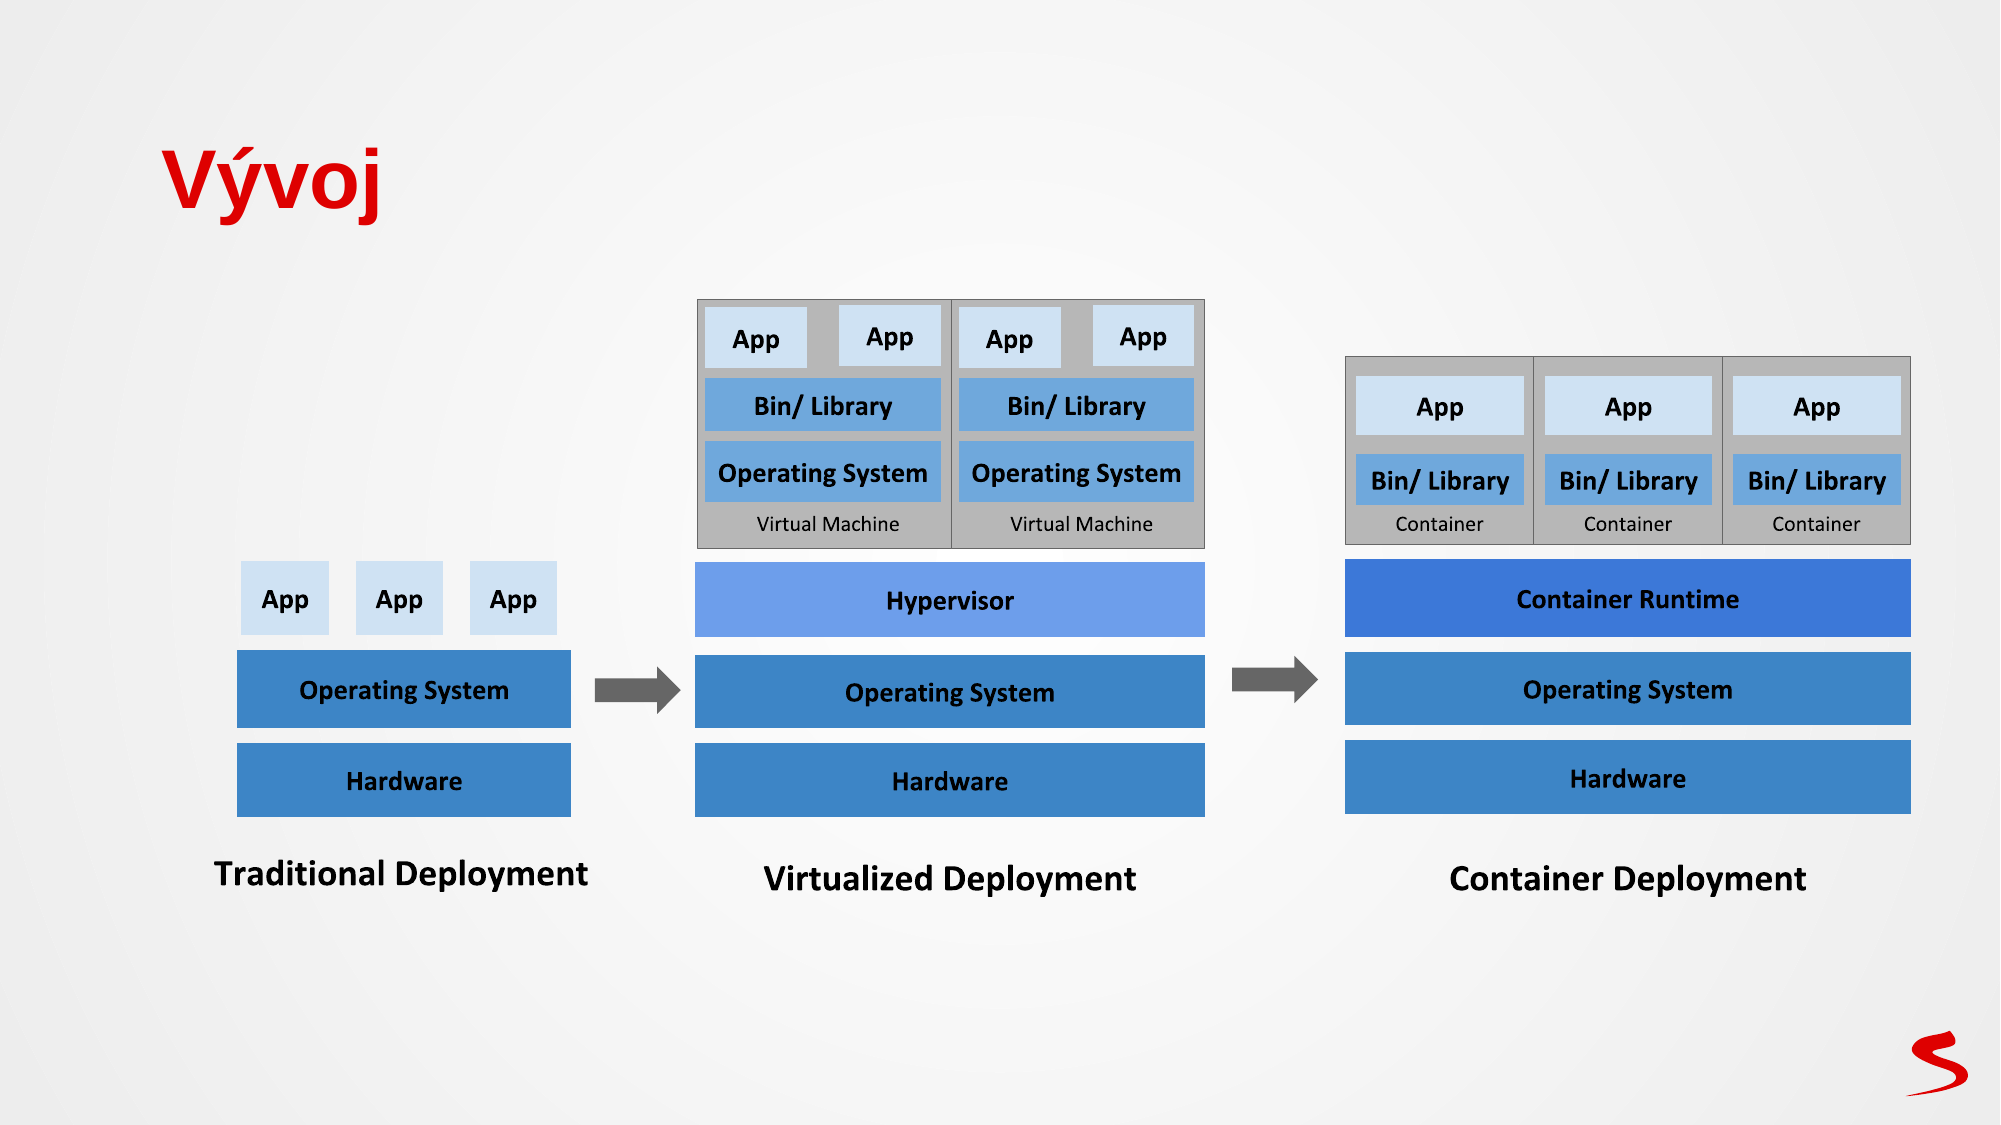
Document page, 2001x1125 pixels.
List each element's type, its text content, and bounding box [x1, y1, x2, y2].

picture [173, 274, 1951, 930]
title Vývoj [146, 128, 1854, 245]
